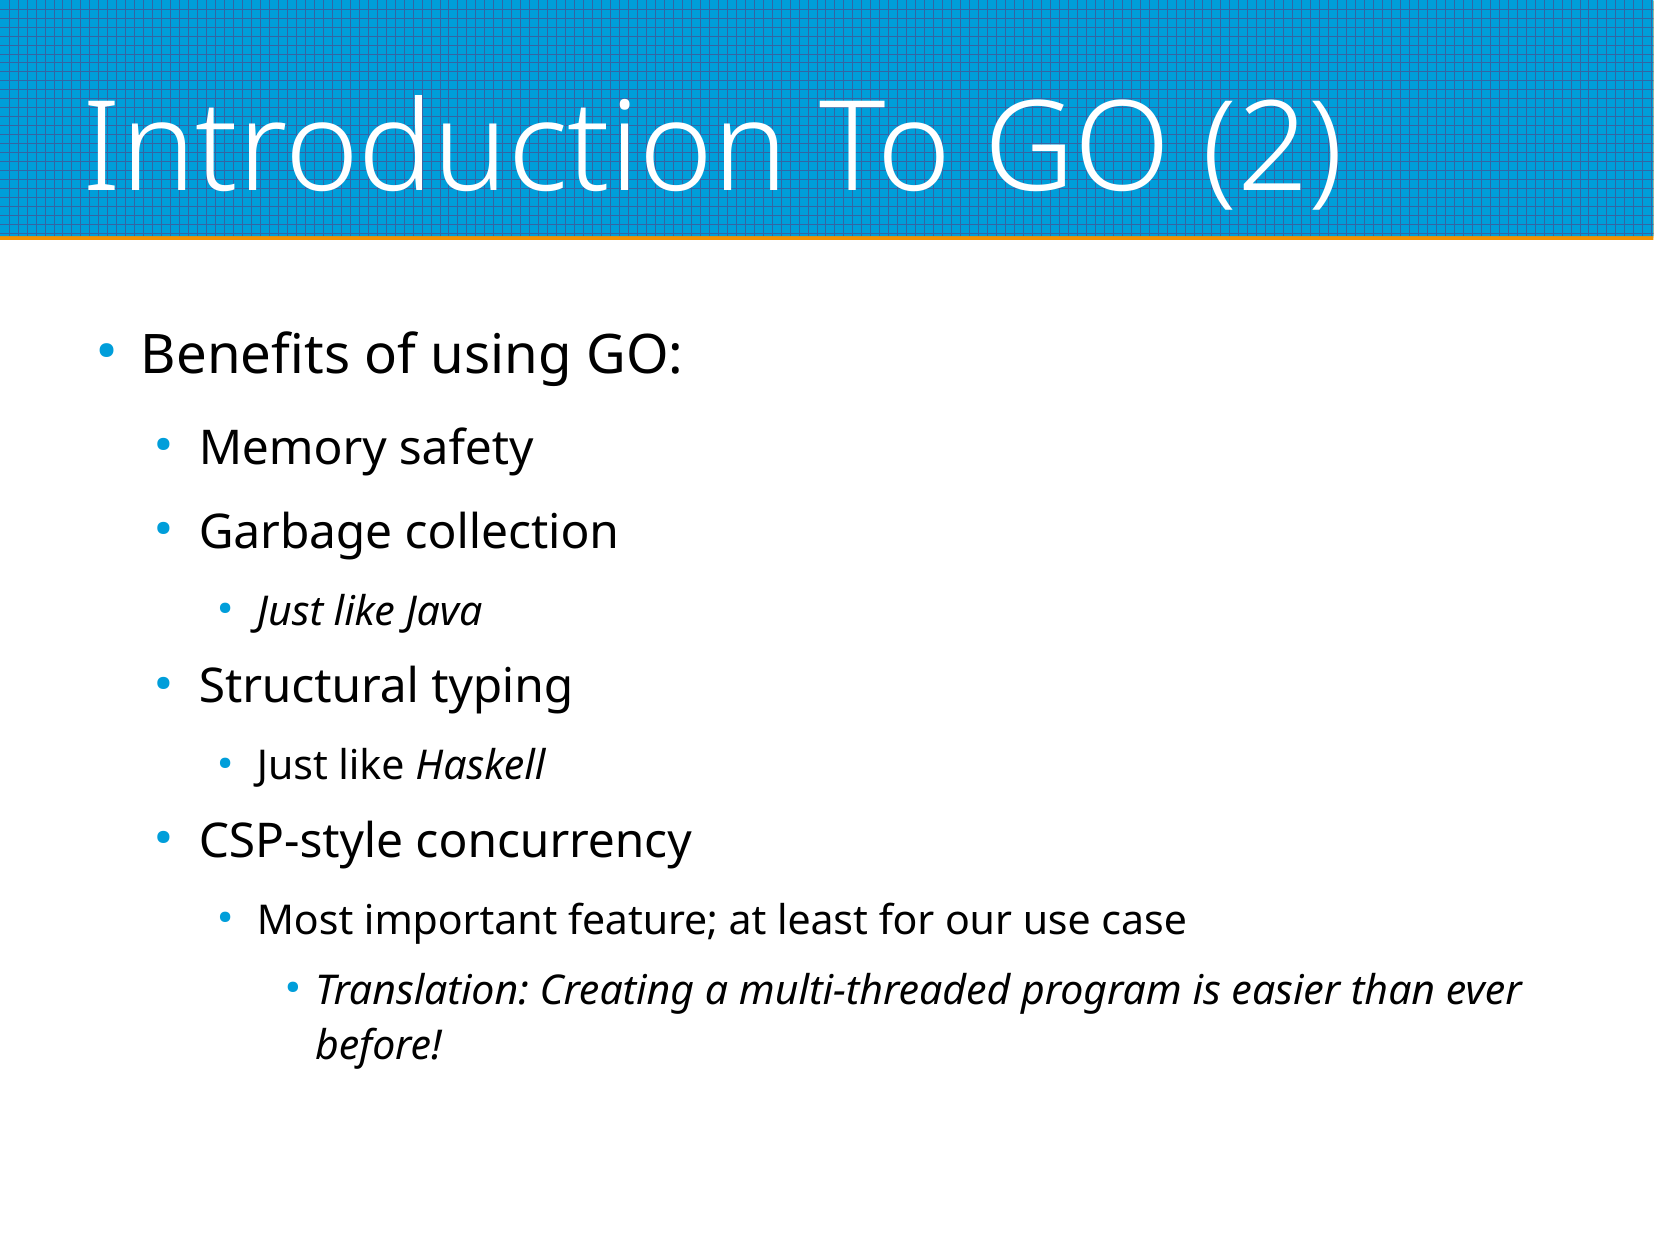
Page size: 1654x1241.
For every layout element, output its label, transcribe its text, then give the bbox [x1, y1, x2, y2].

title Introduction To GO (2) [82, 19, 1571, 227]
list Benefits of using GO: Memory safety Garbage collection Just like Java Structural typing Just like Haskell CSP-style concurrency Most important feature; at least for our use case Translation: Creating a multi-threaded program is easier than ever before! [82, 314, 1563, 1081]
